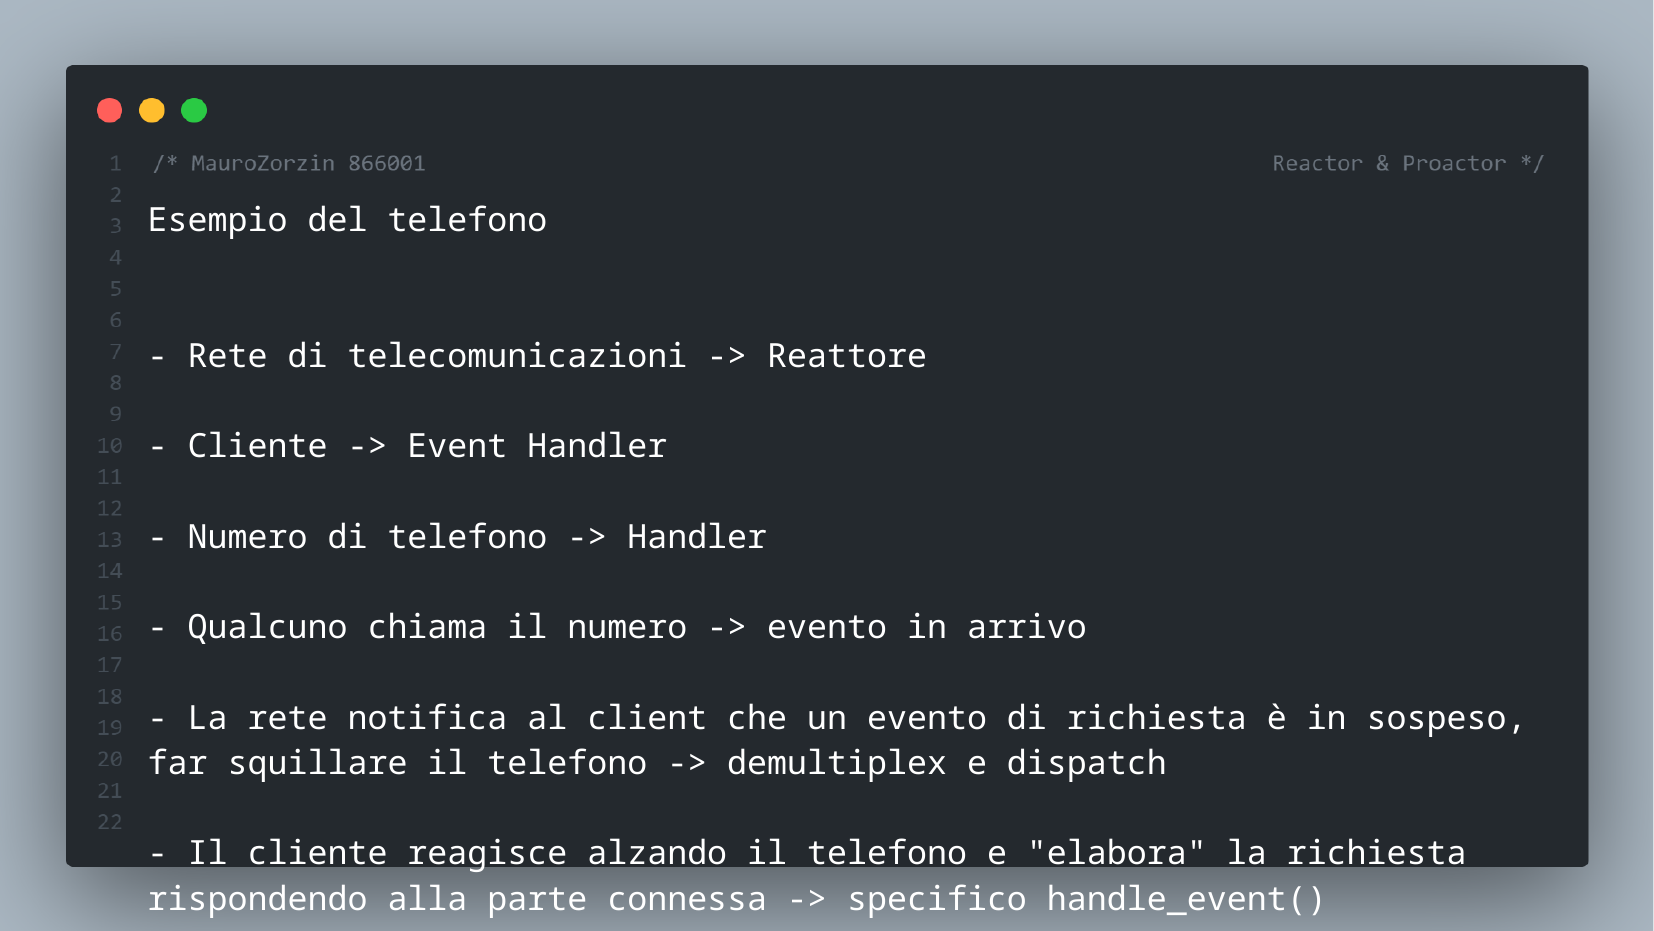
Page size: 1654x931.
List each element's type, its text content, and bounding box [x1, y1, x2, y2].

picture [0, 0, 1654, 931]
subtitle Esempio del telefono - Rete di telecomunicazioni -> Reattore - Cliente -> Event Handler - Numero di telefono -> Handler - Qualcuno chiama il numero -> evento in arrivo - La rete notifica al client che un evento di richiesta è in sospeso, far squillare il telefono -> demultiplex e dispatch - Il cliente reagisce alzando il telefono e "elabora" la richiesta rispondendo alla parte connessa -> specifico handle_event() [147, 196, 1536, 853]
